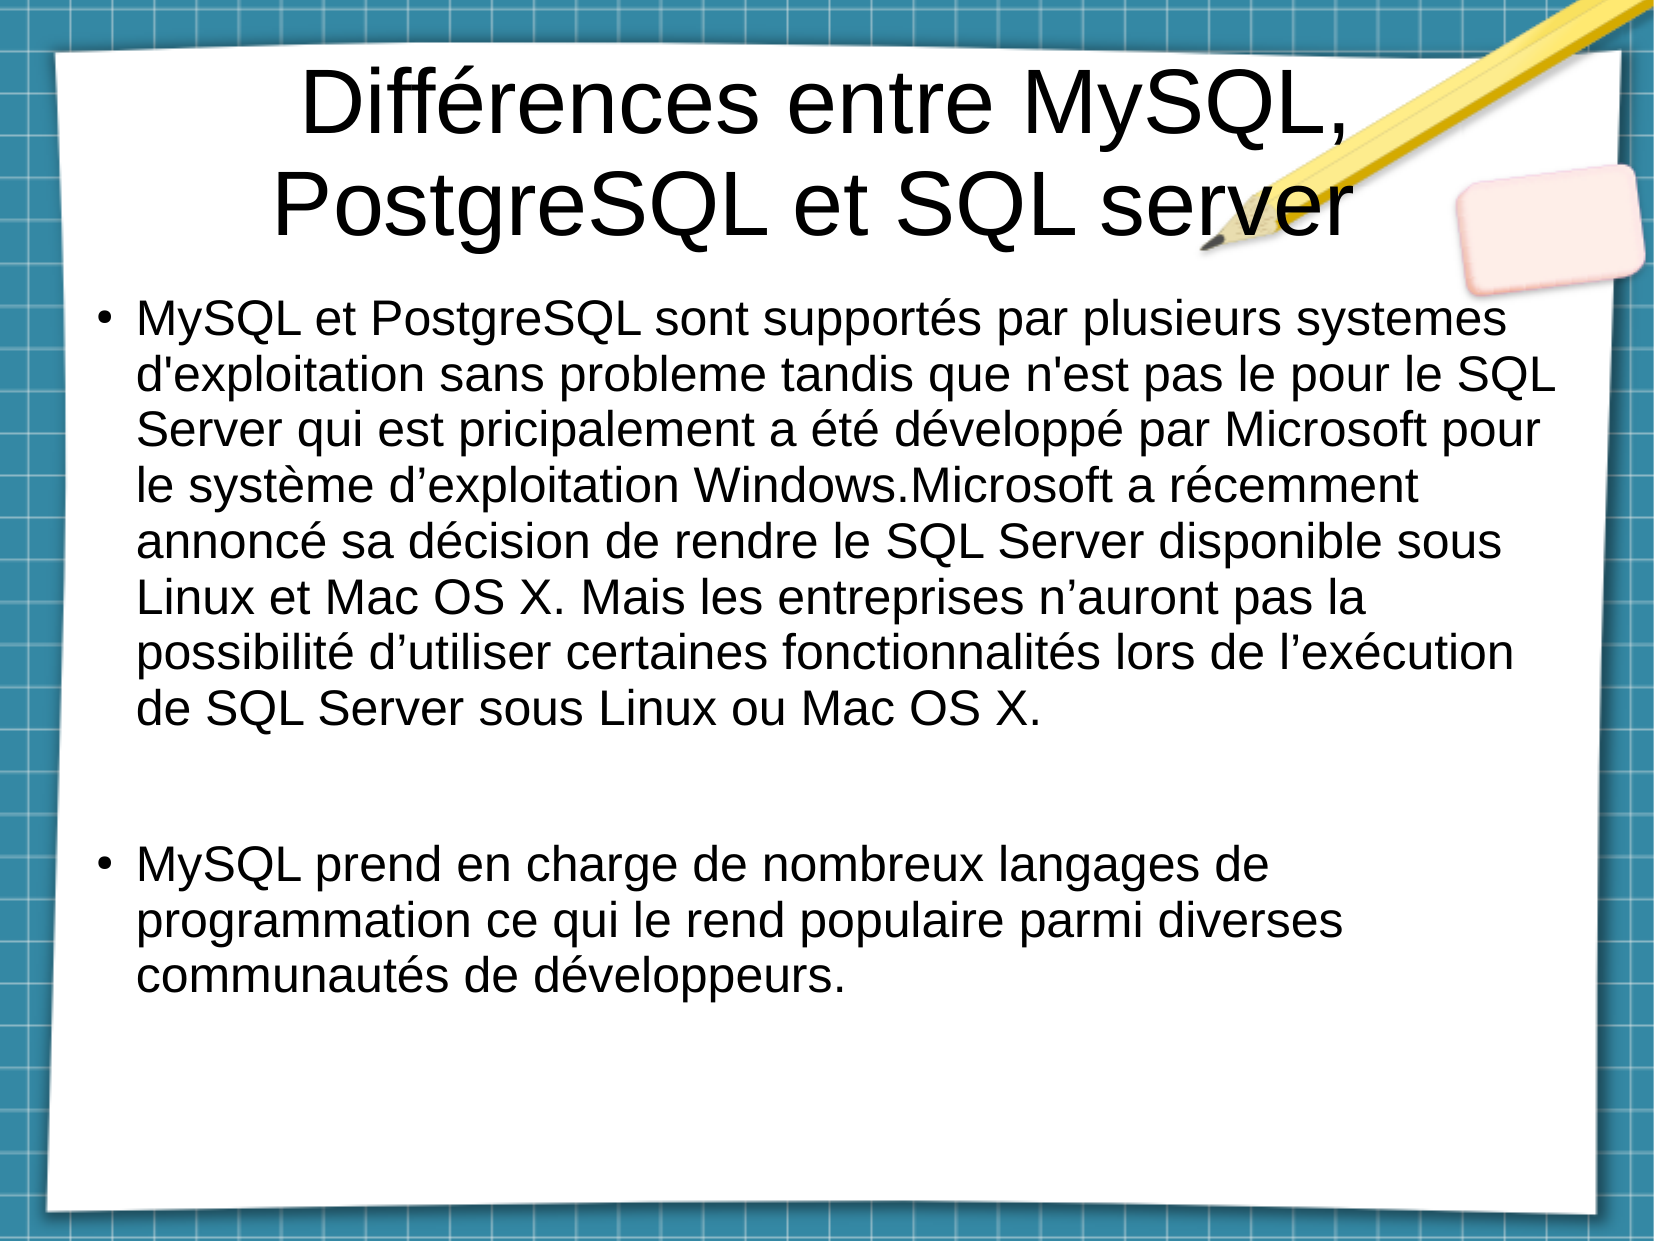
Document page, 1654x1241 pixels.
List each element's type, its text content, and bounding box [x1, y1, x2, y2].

title Différences entre MySQL, PostgreSQL et SQL server [82, 49, 1571, 257]
picture [0, 0, 1654, 1241]
list MySQL et PostgreSQL sont supportés par plusieurs systemes d'exploitation sans probleme tandis que n'est pas le pour le SQL Server qui est pricipalement a été développé par Microsoft pour le système d’exploitation Windows.Microsoft a récemment annoncé sa décision de rendre le SQL Server disponible sous Linux et Mac OS X. Mais les entreprises n’auront pas la possibilité d’utiliser certaines fonctionnalités lors de l’exécution de SQL Server sous Linux ou Mac OS X. MySQL prend en charge de nombreux langages de programmation ce qui le rend populaire parmi diverses communautés de développeurs. [82, 290, 1571, 1010]
